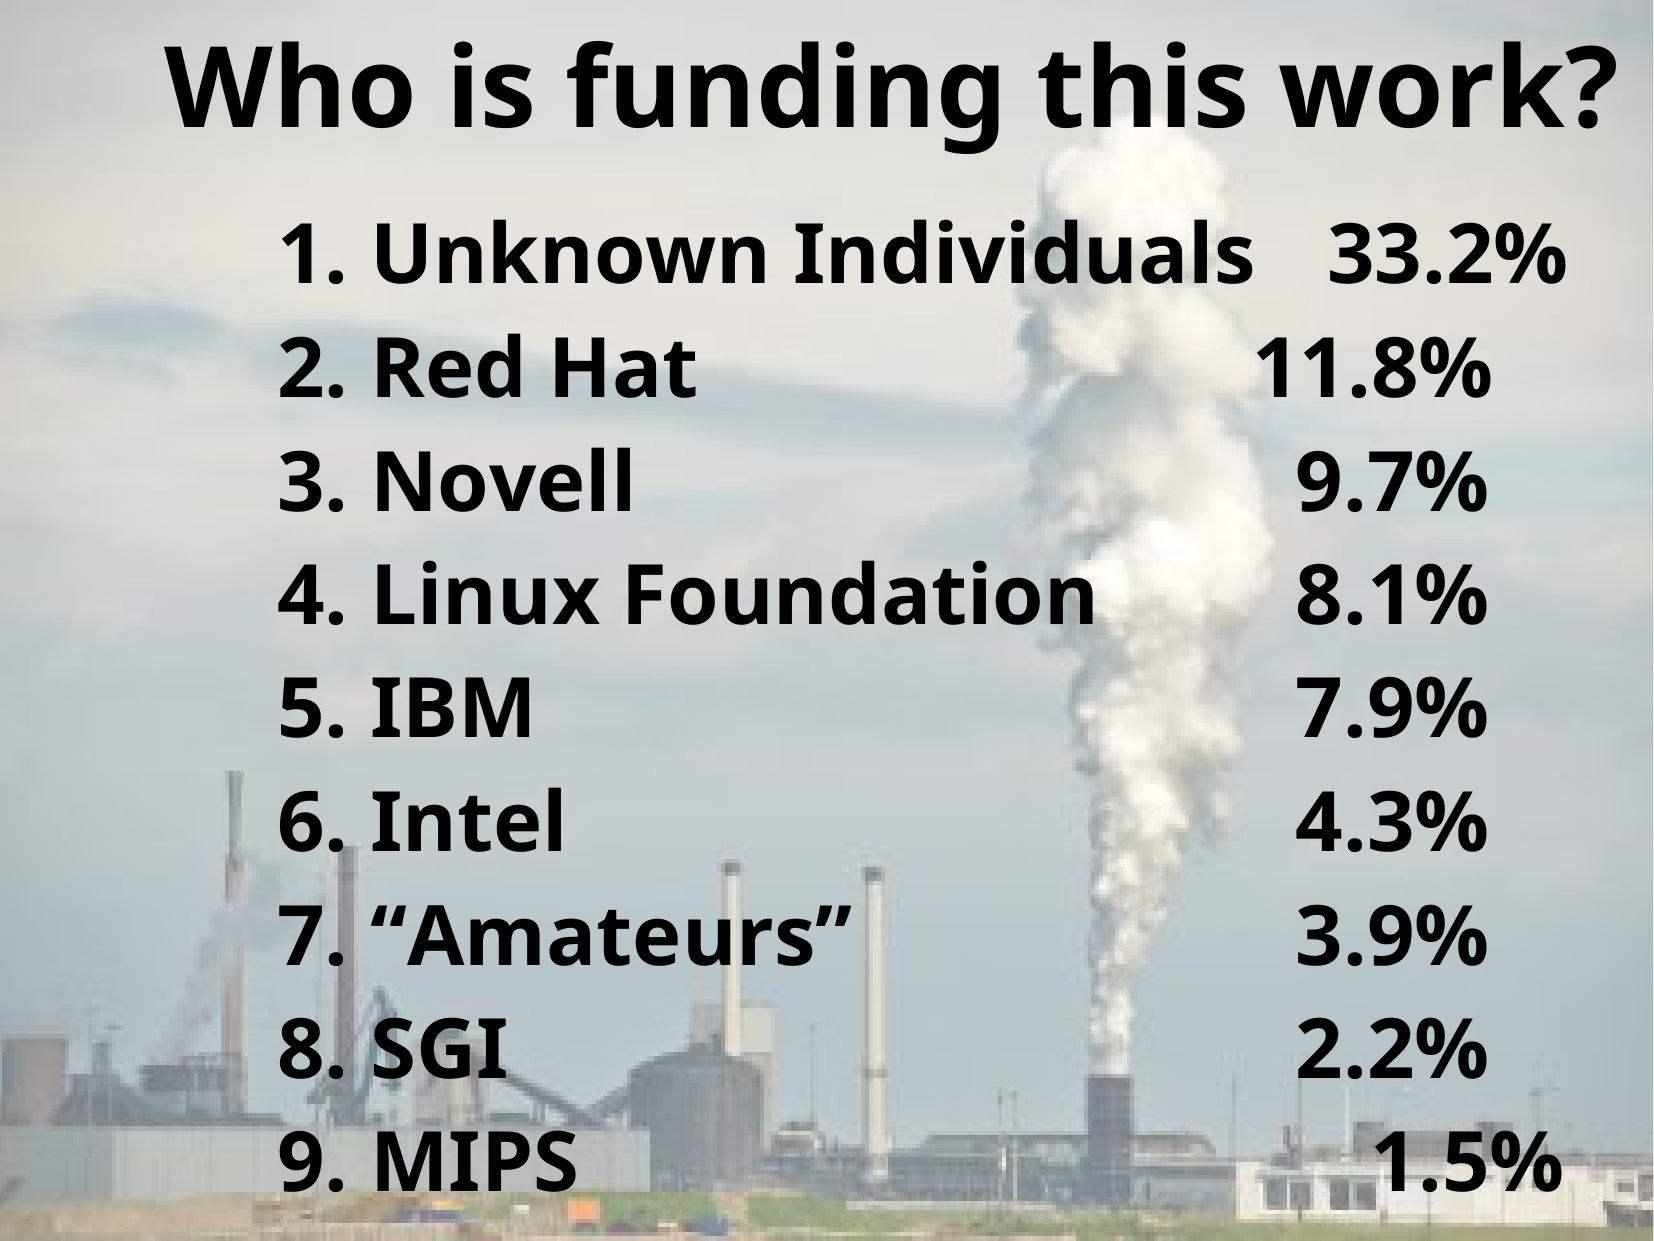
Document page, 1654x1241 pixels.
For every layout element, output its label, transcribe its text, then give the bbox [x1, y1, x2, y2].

text_box 1. Unknown Individuals 33.2% 2. Red Hat 11.8% 3. Novell 9.7% 4. Linux Foundation 8.1% 5. IBM 7.9% 6. Intel 4.3% 7. “Amateurs” 3.9% 8. SGI 2.2% 9. MIPS 1.5% 10. HP 1.3% [262, 187, 1506, 1203]
text_box Who is funding this work? [150, 0, 1551, 151]
picture [0, 0, 1654, 1241]
